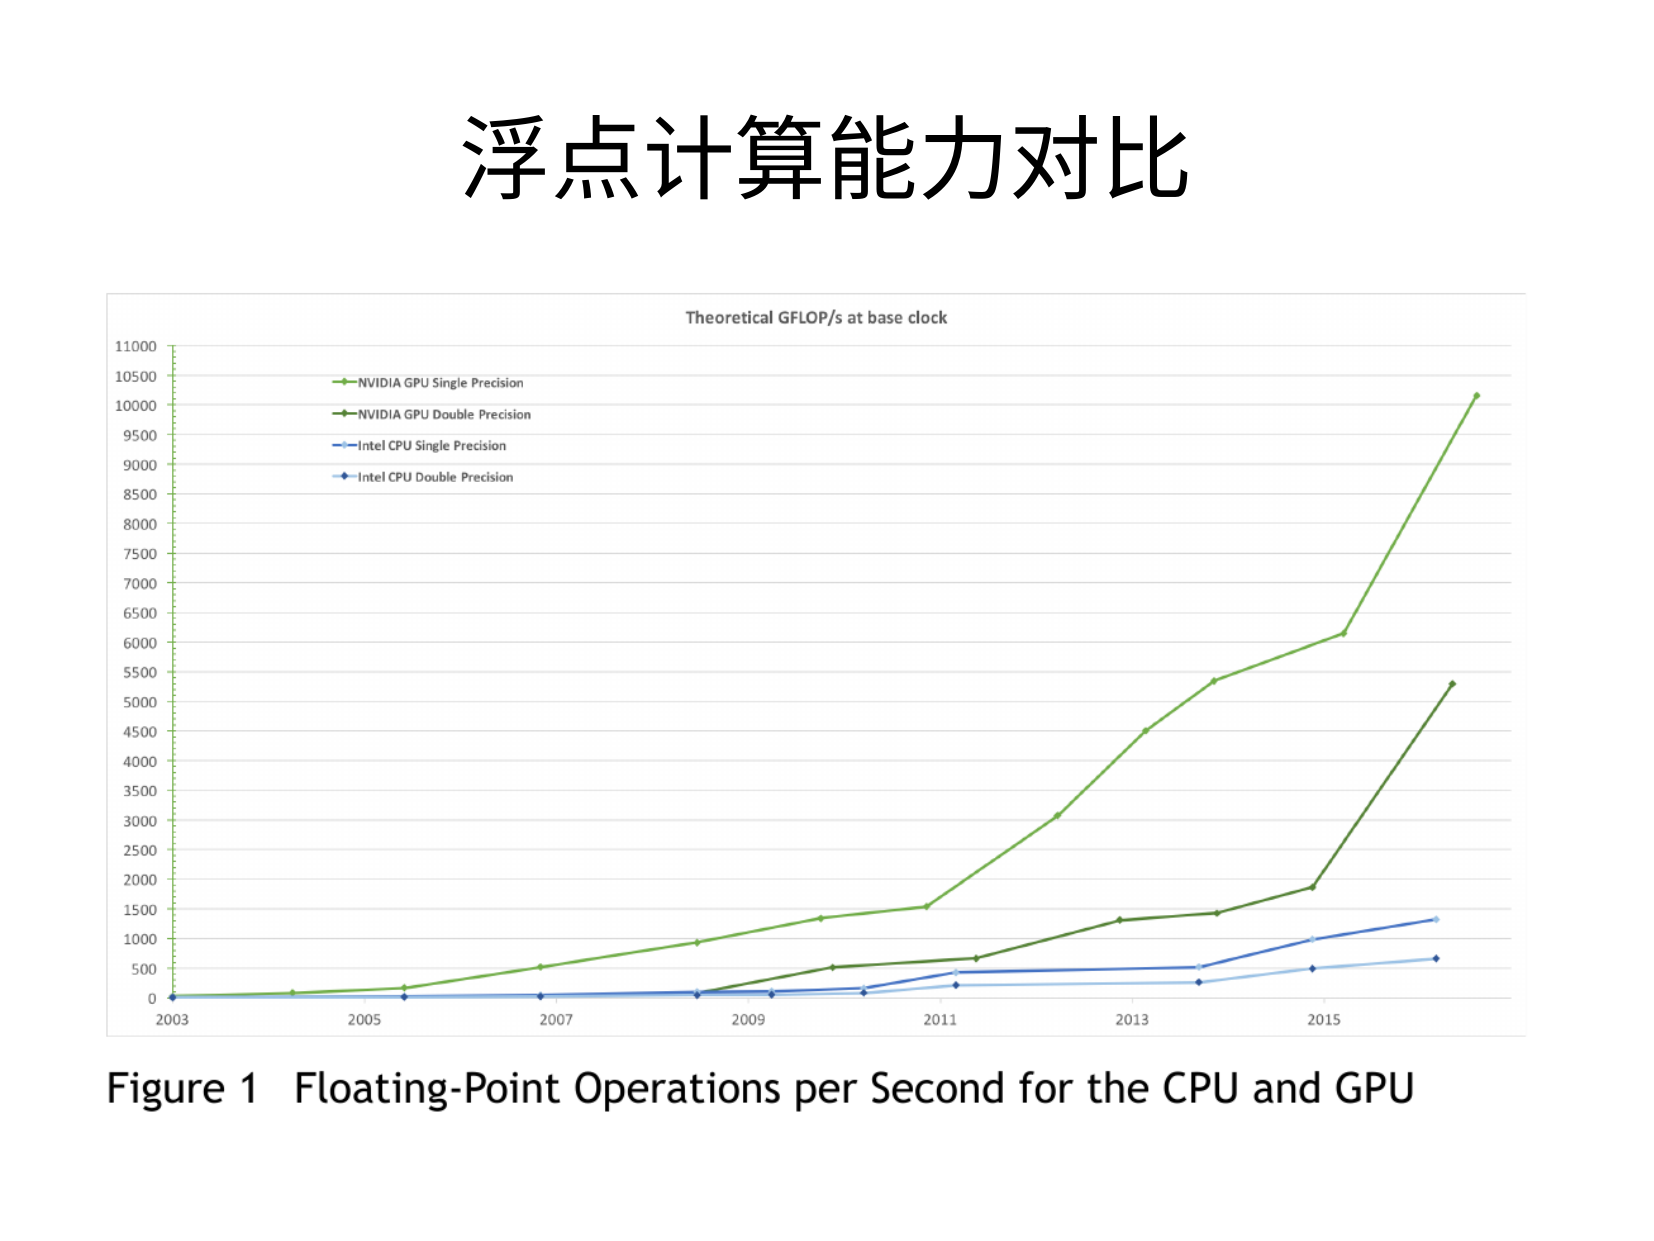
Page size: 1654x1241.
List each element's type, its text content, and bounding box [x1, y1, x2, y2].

picture [90, 278, 1546, 1137]
title 浮点计算能力对比 [82, 49, 1571, 257]
